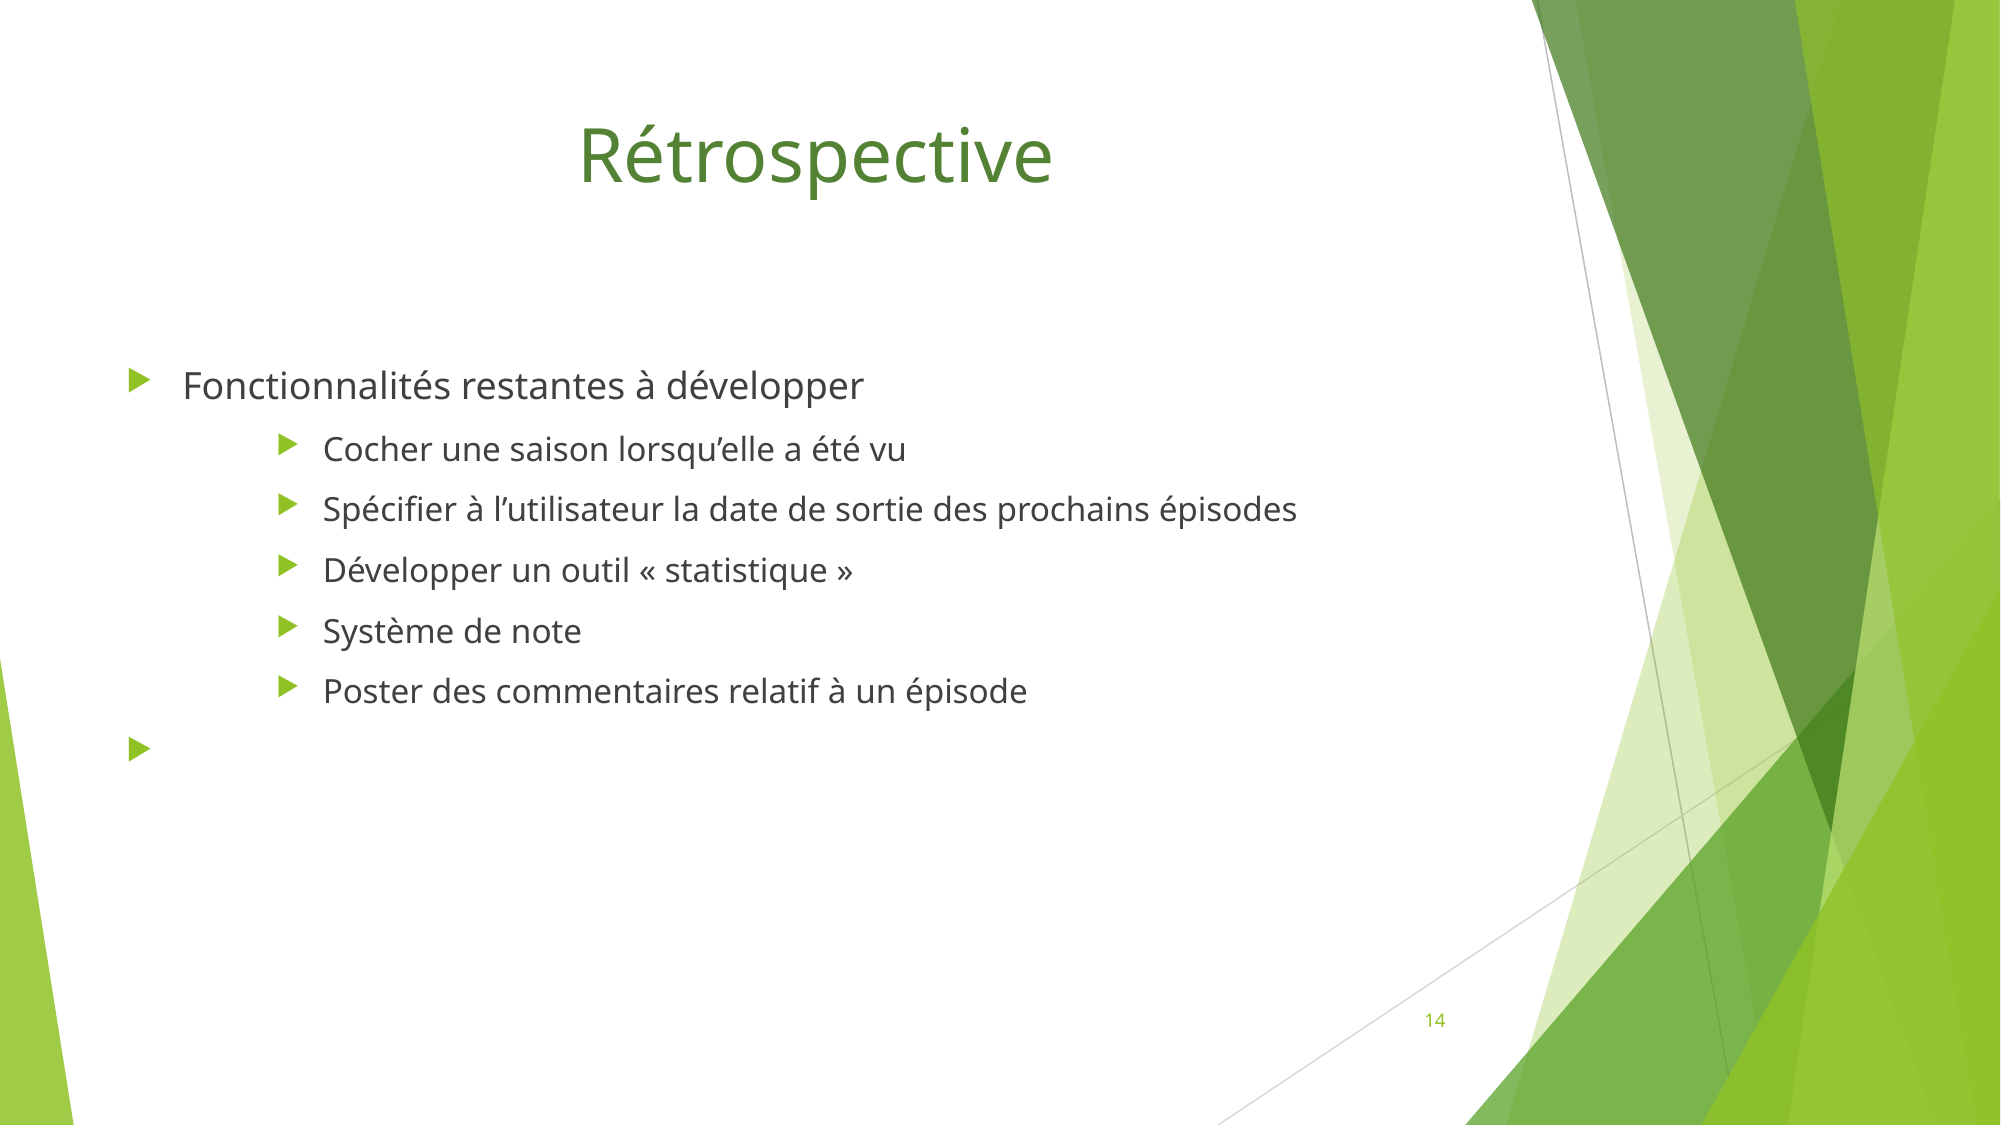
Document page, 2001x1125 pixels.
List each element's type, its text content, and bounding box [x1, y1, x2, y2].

title Rétrospective [111, 99, 1522, 317]
text_box [1409, 991, 1522, 1051]
list Fonctionnalités restantes à développer Cocher une saison lorsqu’elle a été vu Spécifier à l’utilisateur la date de sortie des prochains épisodes Développer un outil « statistique » Système de note Poster des commentaires relatif à un épisode [111, 354, 1522, 992]
